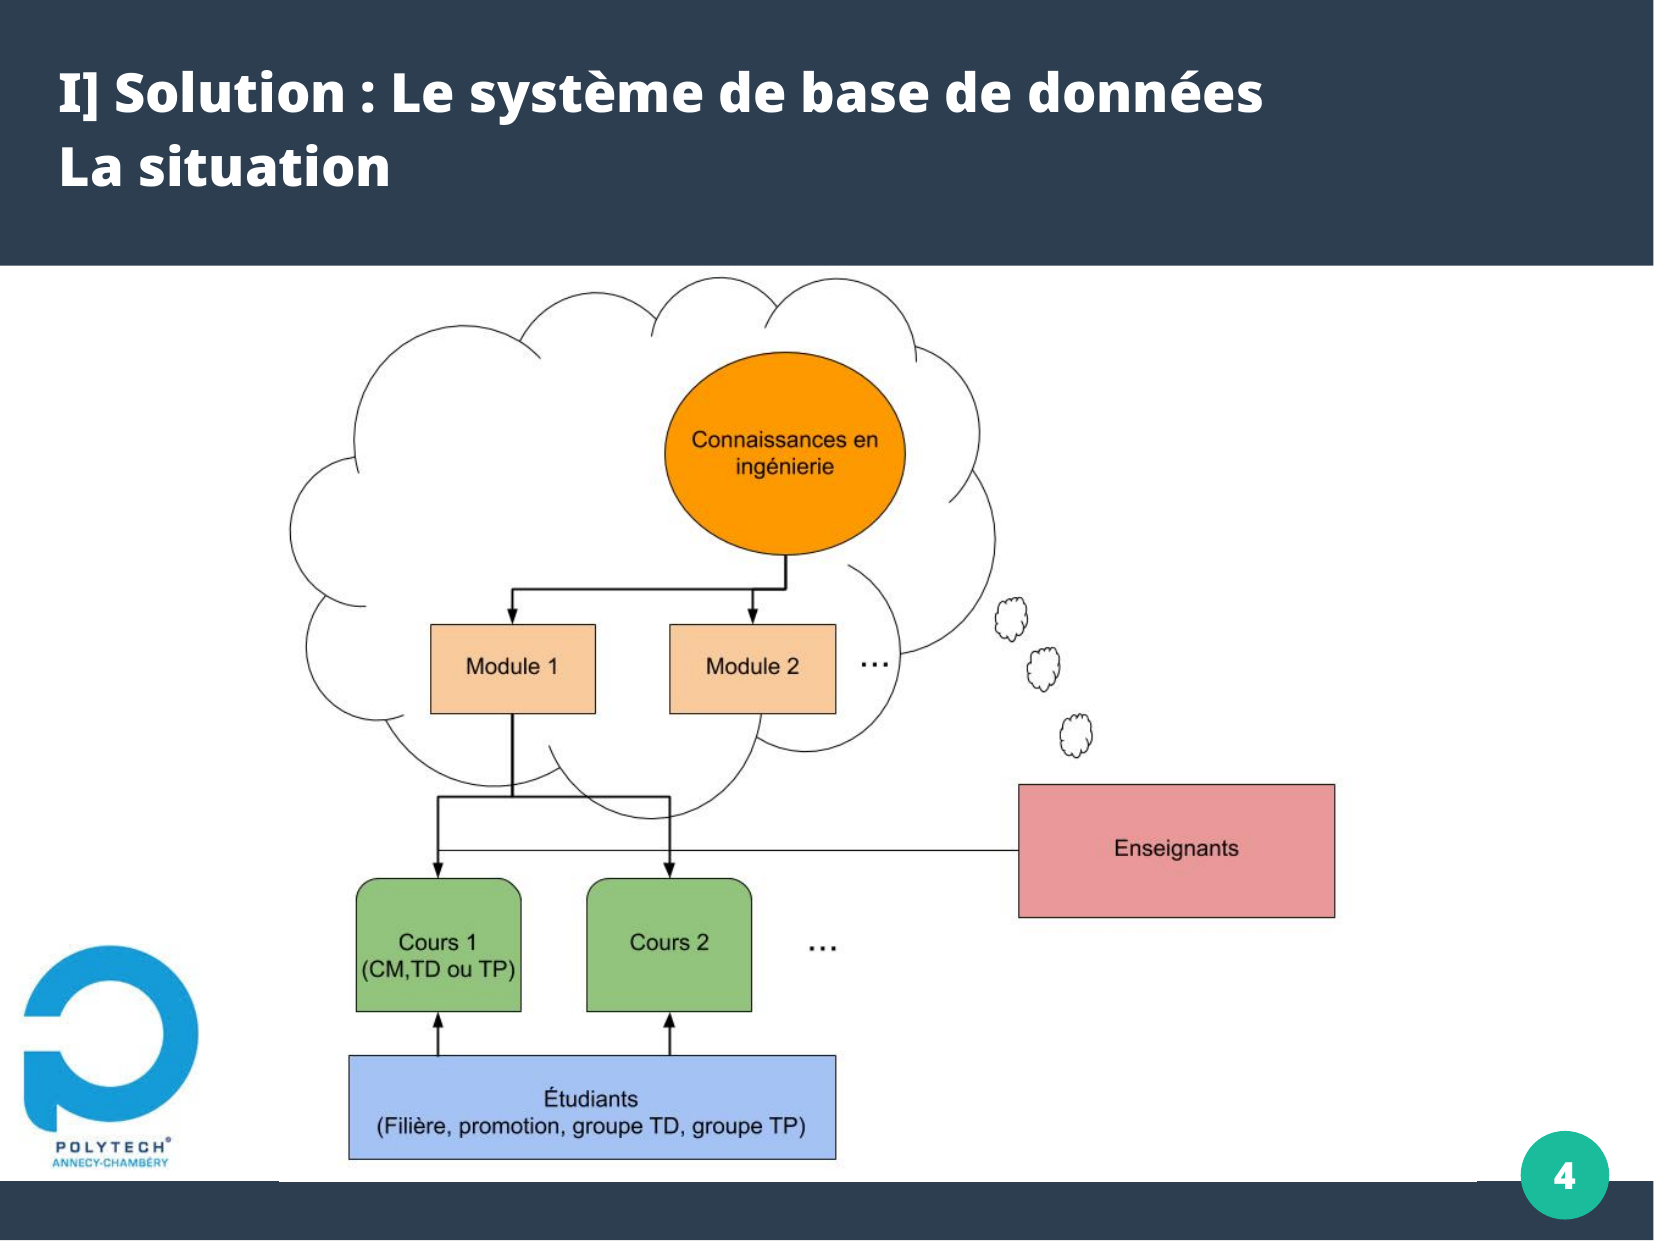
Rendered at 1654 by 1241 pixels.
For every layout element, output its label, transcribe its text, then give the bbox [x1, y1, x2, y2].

picture [279, 270, 1477, 1182]
picture [0, 944, 225, 1170]
title I] Solution : Le système de base de données La situation [59, 49, 1595, 207]
